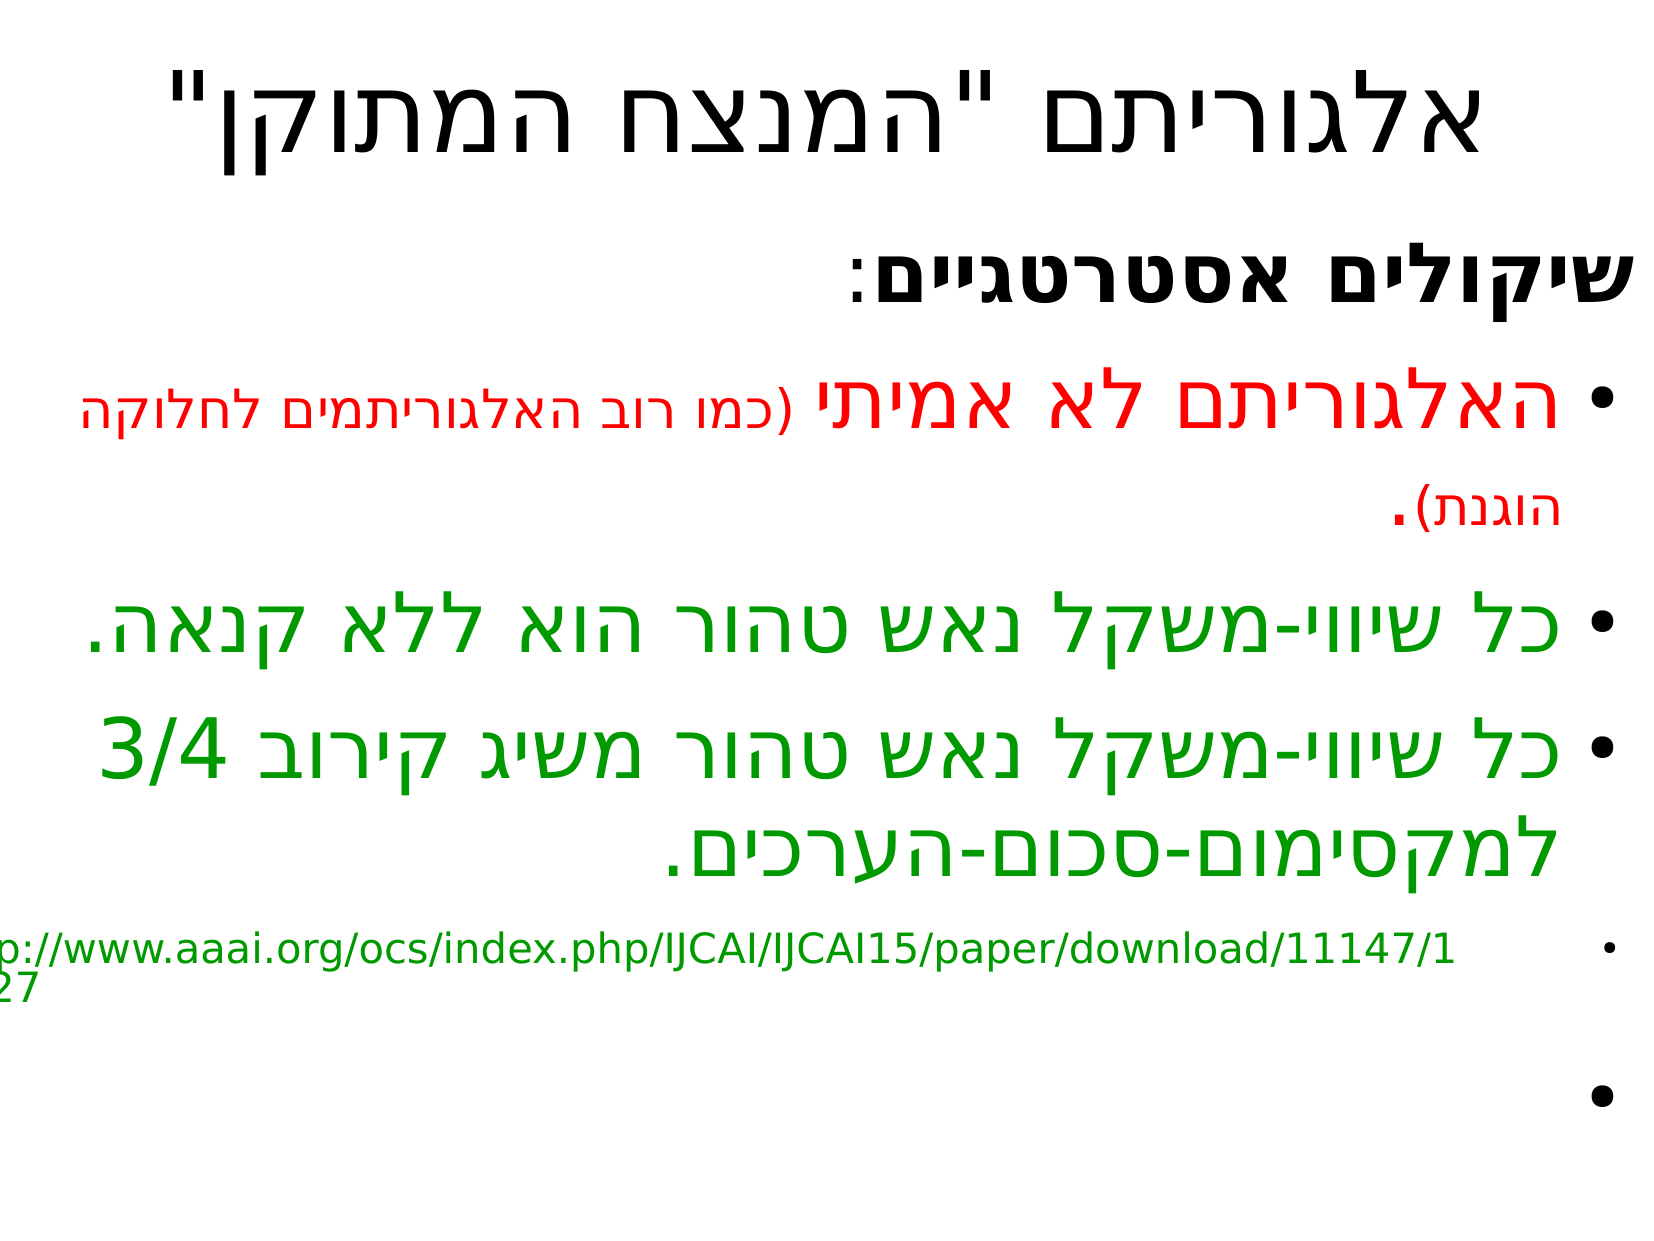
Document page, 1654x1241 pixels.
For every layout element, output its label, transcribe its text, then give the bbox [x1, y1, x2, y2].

title אלגוריתם "המנצח המתוקן" [0, 32, 1654, 196]
list שיקולים אסטרטגיים: האלגוריתם לא אמיתי (כמו רוב האלגוריתמים לחלוקה הוגנת). כל שיווי-משקל נאש טהור הוא ללא קנאה. כל שיווי-משקל נאש טהור משיג קירוב 3/4 למקסימום-סכום-הערכים. http://www.aaai.org/ocs/index.php/IJCAI/IJCAI15/paper/download/11147/10727 [15, 225, 1636, 1216]
